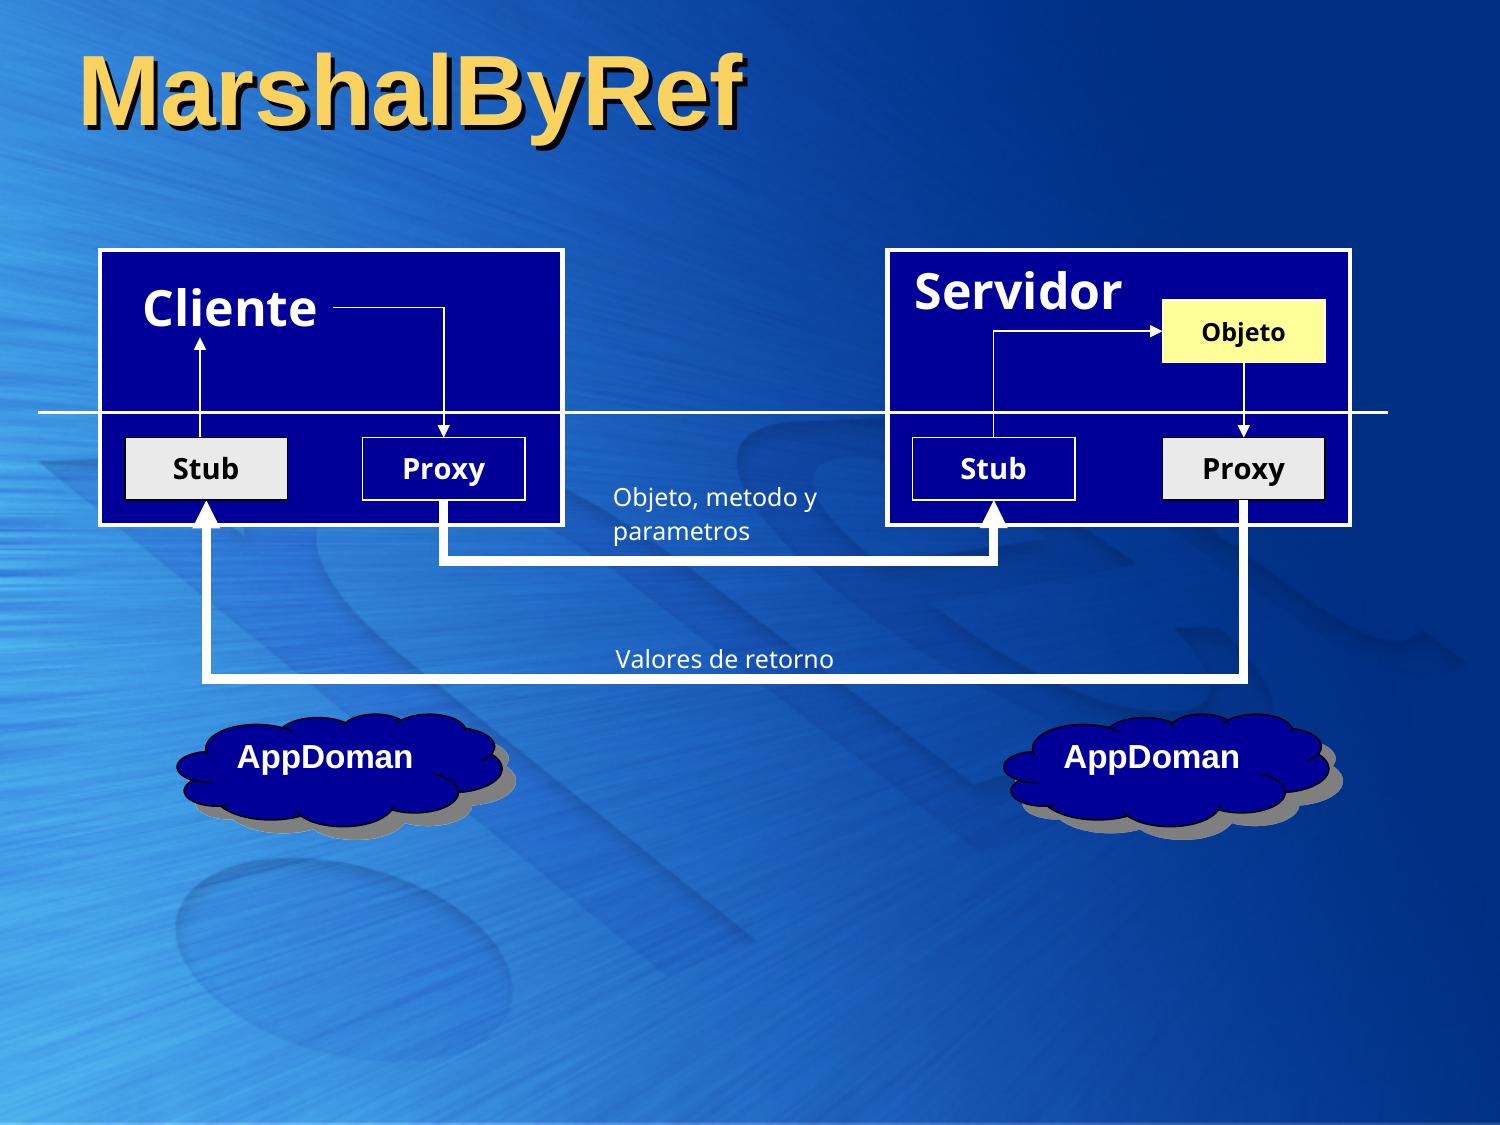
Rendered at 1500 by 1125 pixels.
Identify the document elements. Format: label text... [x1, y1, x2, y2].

text_box [1245, 414, 1351, 525]
text_box [99, 249, 563, 411]
text_box [994, 414, 1243, 525]
text_box [201, 414, 443, 525]
text_box [445, 414, 563, 525]
text_box [887, 414, 993, 525]
text_box Proxy [1162, 437, 1326, 500]
text_box AppDoman [1003, 714, 1329, 827]
text_box Valores de retorno [600, 633, 850, 684]
text_box [887, 249, 993, 411]
text_box [201, 308, 443, 411]
text_box Objeto [1162, 299, 1326, 363]
picture [0, 0, 1500, 1125]
text_box Proxy [362, 437, 526, 500]
text_box AppDoman [177, 714, 503, 827]
text_box Cliente [127, 265, 334, 350]
text_box Stub [912, 437, 1075, 500]
text_box [1139, 249, 1351, 411]
text_box Objeto, metodo y parametros [598, 472, 833, 556]
text_box Servidor [899, 248, 1139, 333]
text_box Stub [124, 437, 288, 500]
text_box [99, 414, 205, 525]
text_box [994, 332, 1243, 411]
title MarshalByRef [62, 37, 1469, 165]
